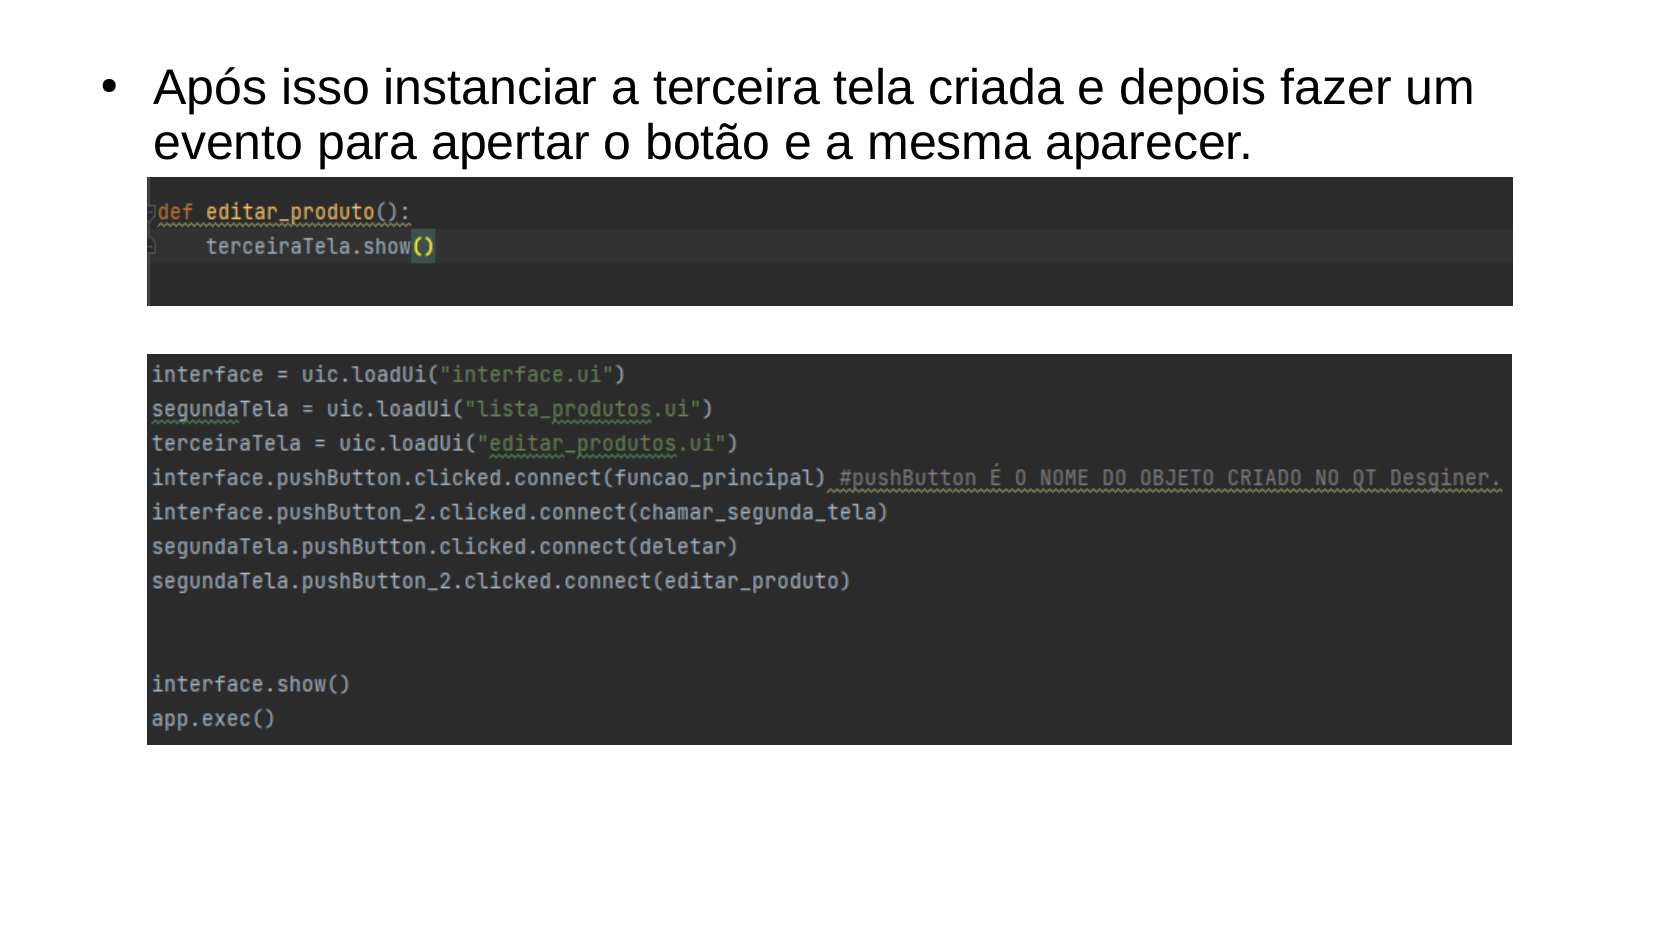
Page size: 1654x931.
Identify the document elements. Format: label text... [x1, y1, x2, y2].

picture [147, 354, 1512, 745]
picture [147, 177, 1513, 306]
list Após isso instanciar a terceira tela criada e depois fazer um evento para apertar o botão e a mesma aparecer. [82, 59, 1571, 317]
